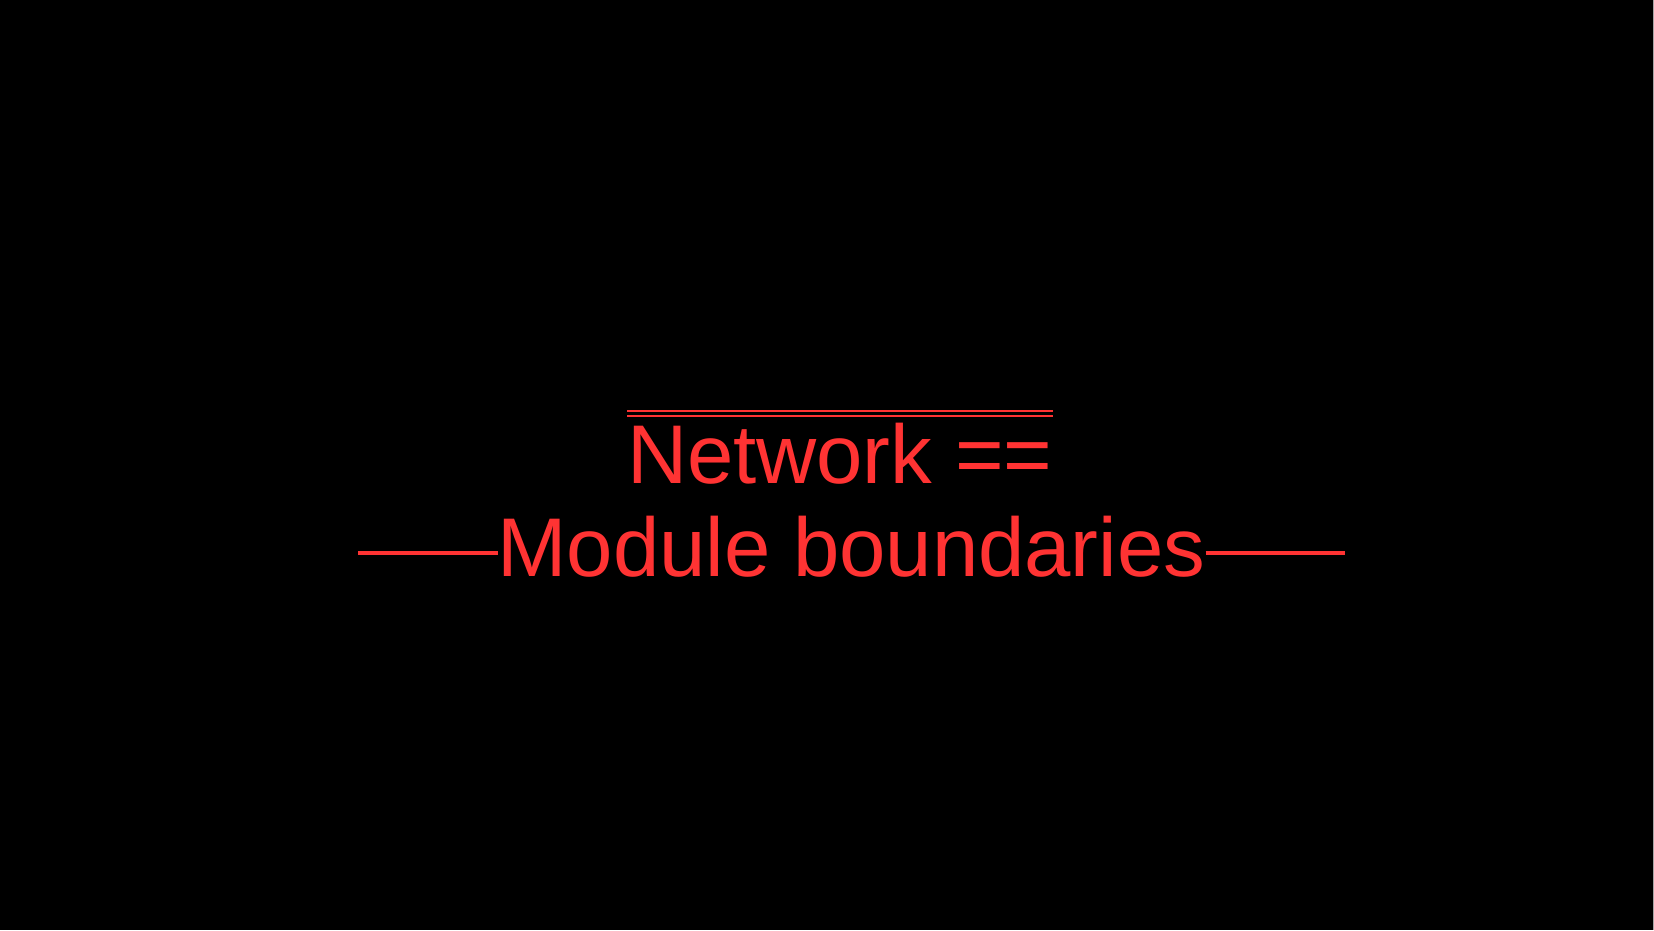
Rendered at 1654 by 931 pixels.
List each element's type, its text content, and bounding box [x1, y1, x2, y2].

text_box Network == Module boundaries [165, 401, 1516, 777]
